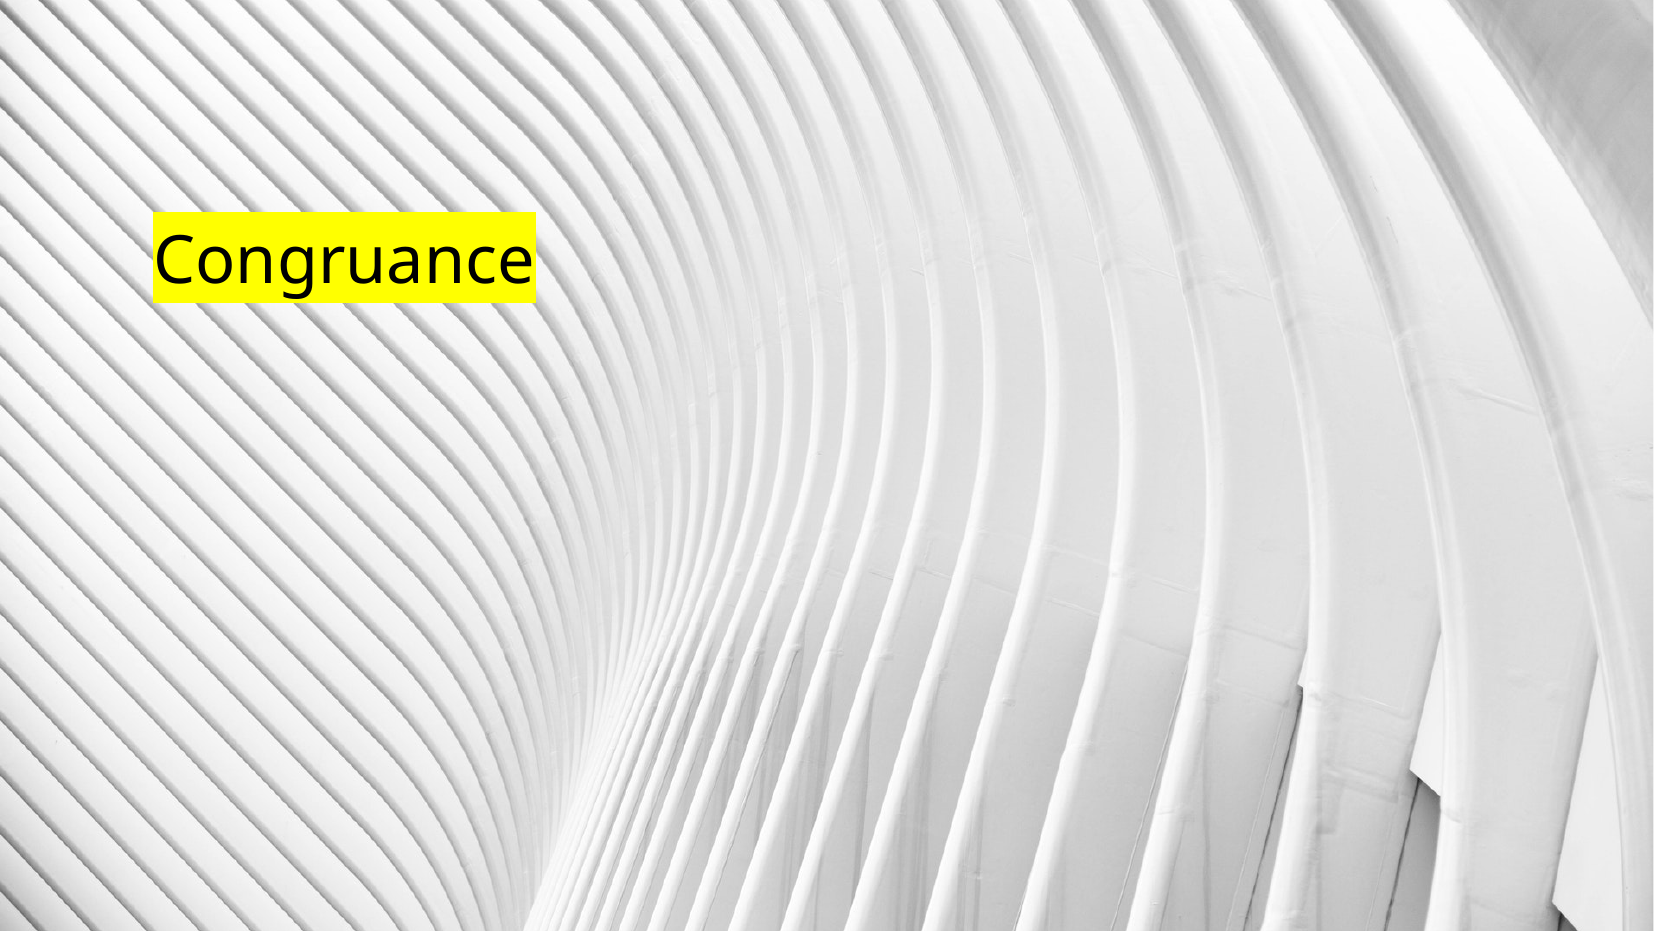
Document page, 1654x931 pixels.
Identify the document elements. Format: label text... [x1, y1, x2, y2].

list Congruance [82, 217, 1571, 839]
picture [0, 0, 1654, 931]
